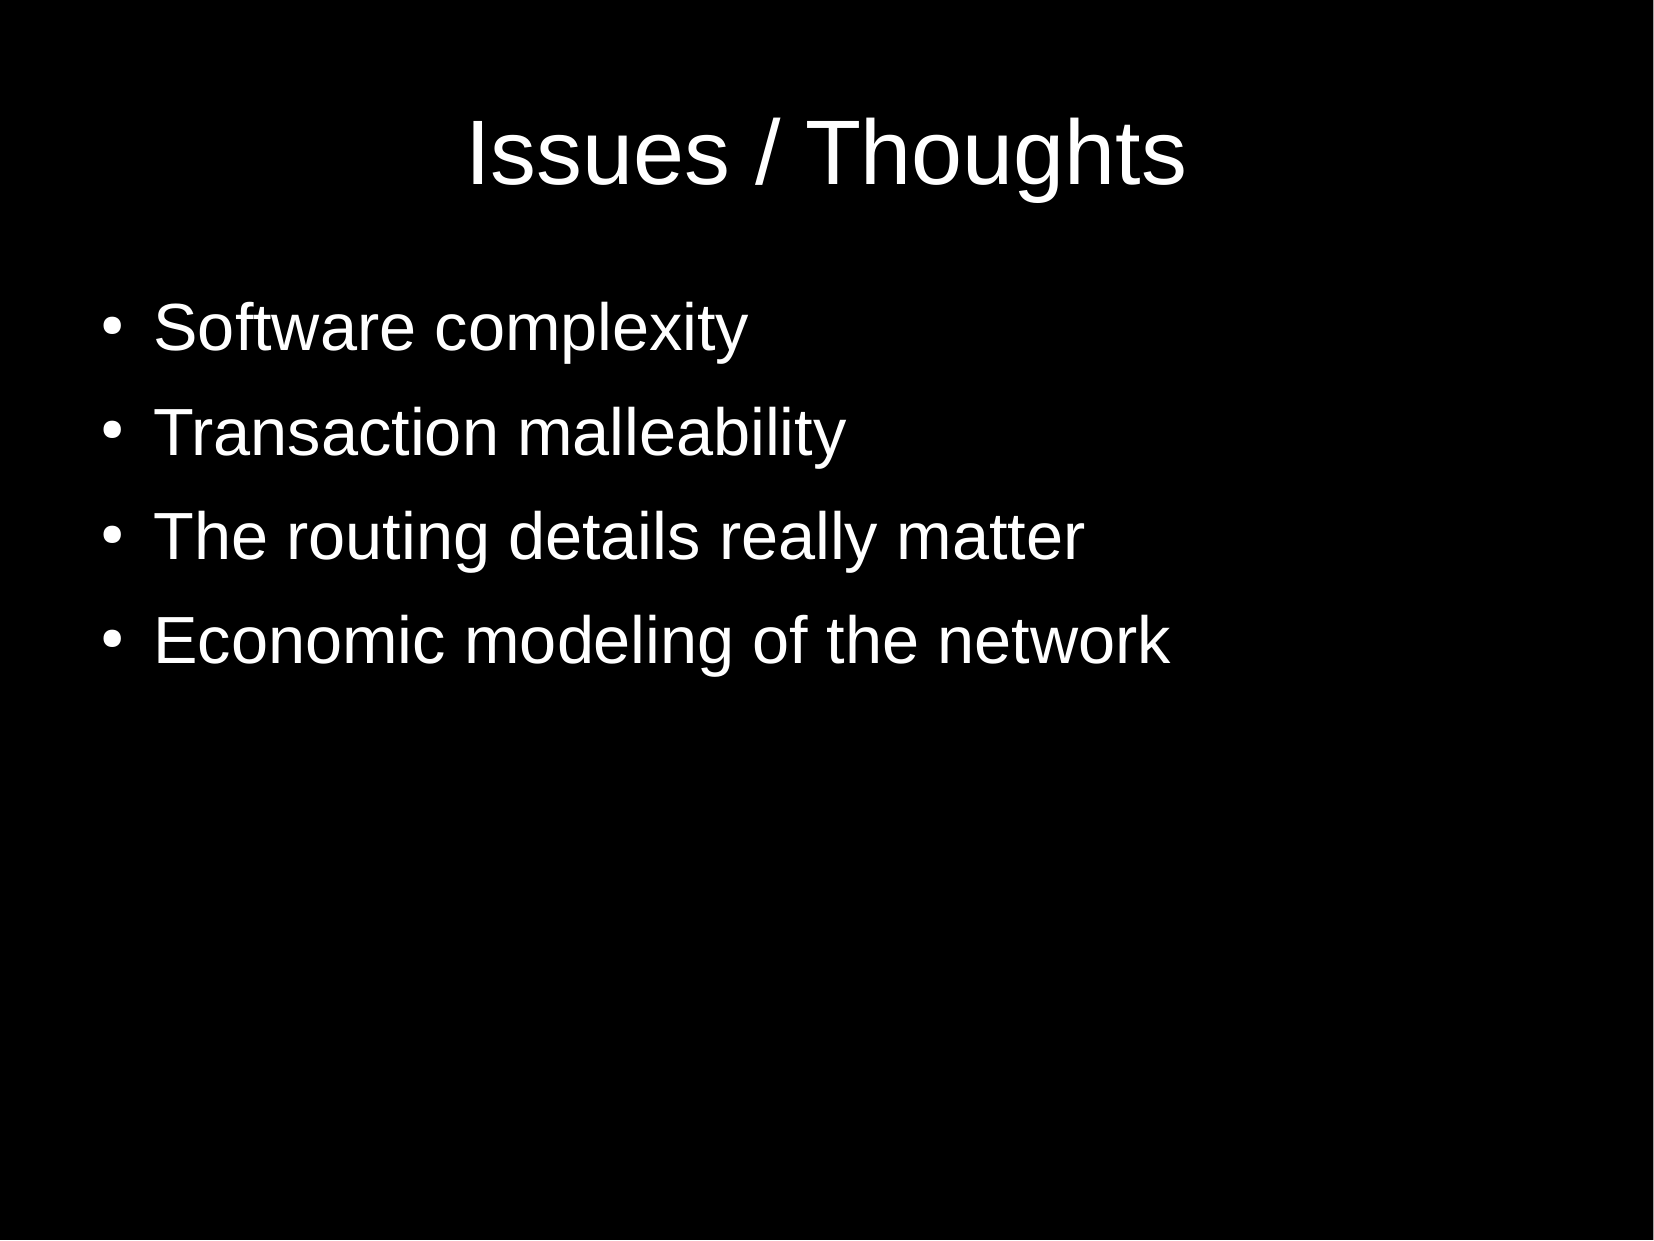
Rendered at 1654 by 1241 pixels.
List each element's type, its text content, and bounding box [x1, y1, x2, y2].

list Software complexity Transaction malleability The routing details really matter Economic modeling of the network [82, 290, 1538, 1010]
title Issues / Thoughts [82, 49, 1571, 257]
